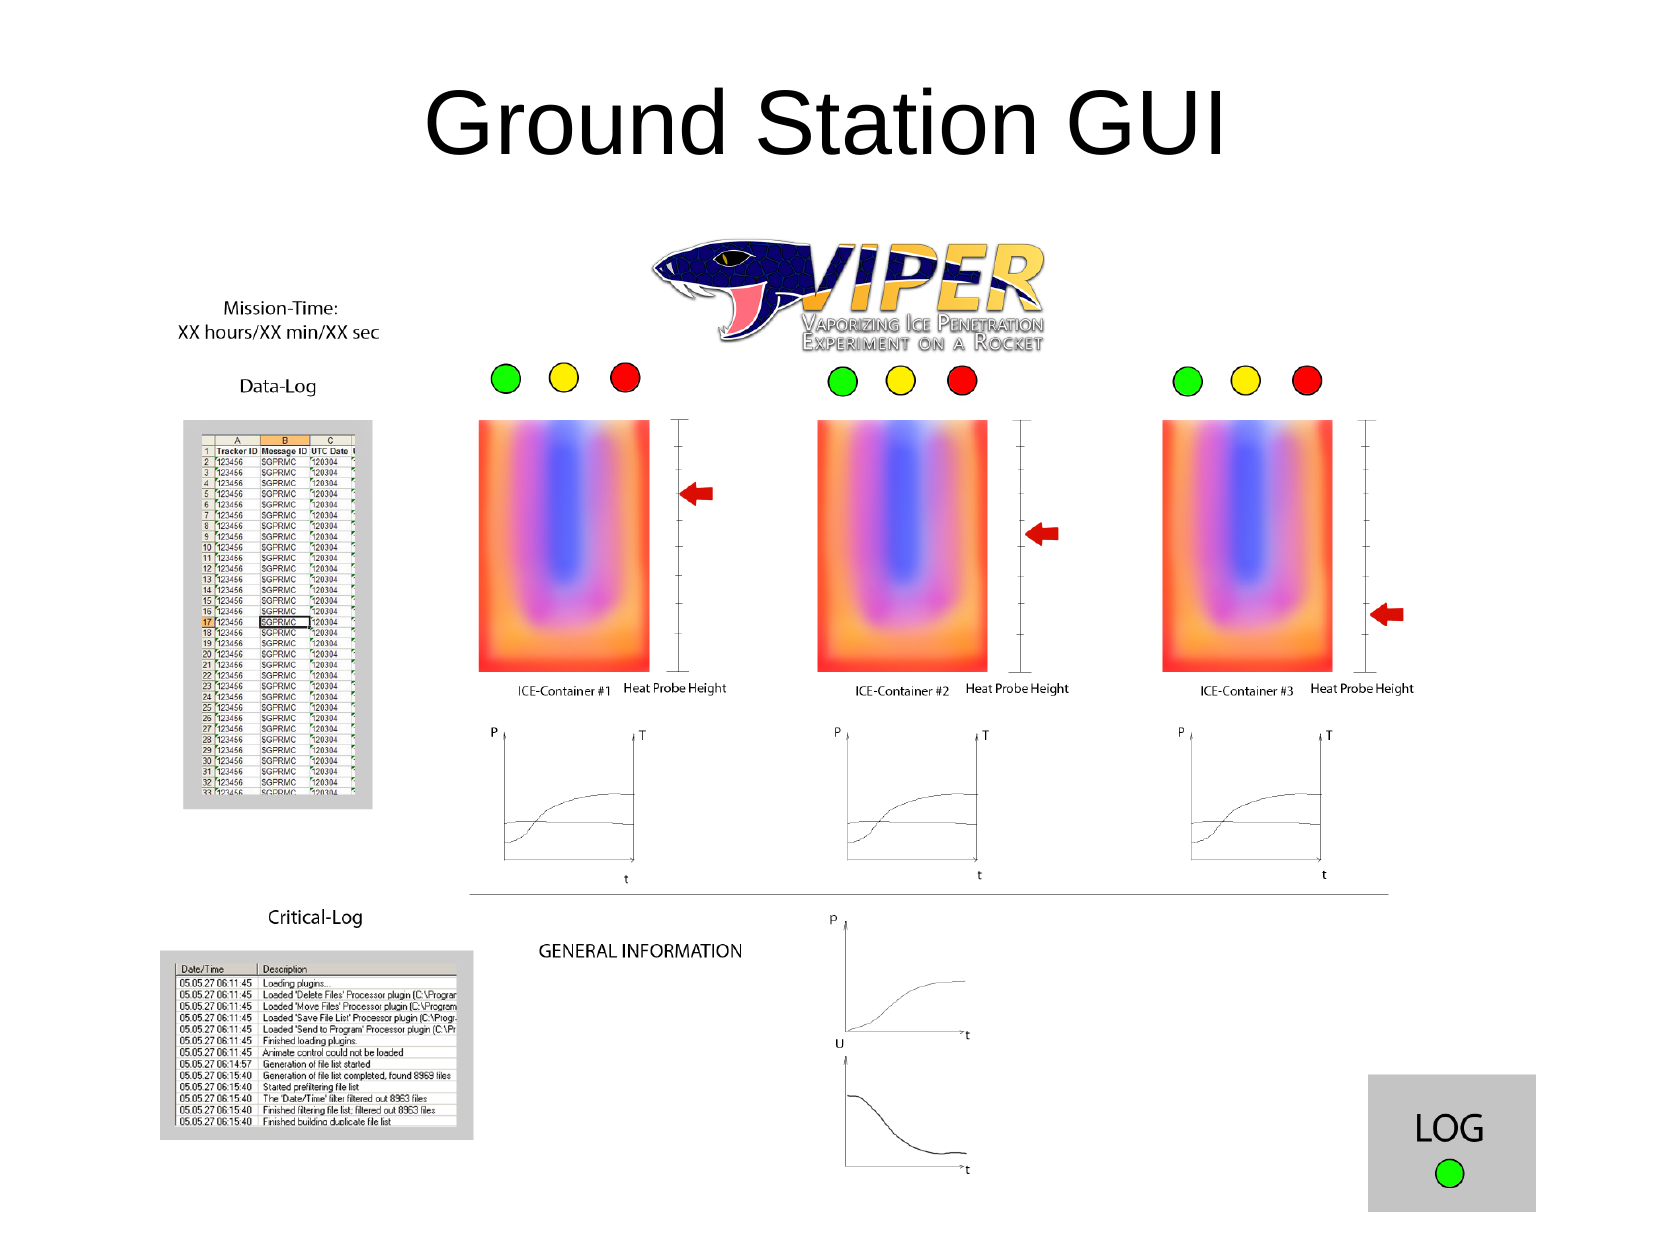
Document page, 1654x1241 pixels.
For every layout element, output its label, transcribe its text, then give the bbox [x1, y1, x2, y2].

title Ground Station GUI [82, 30, 1571, 216]
picture [126, 216, 1536, 1212]
